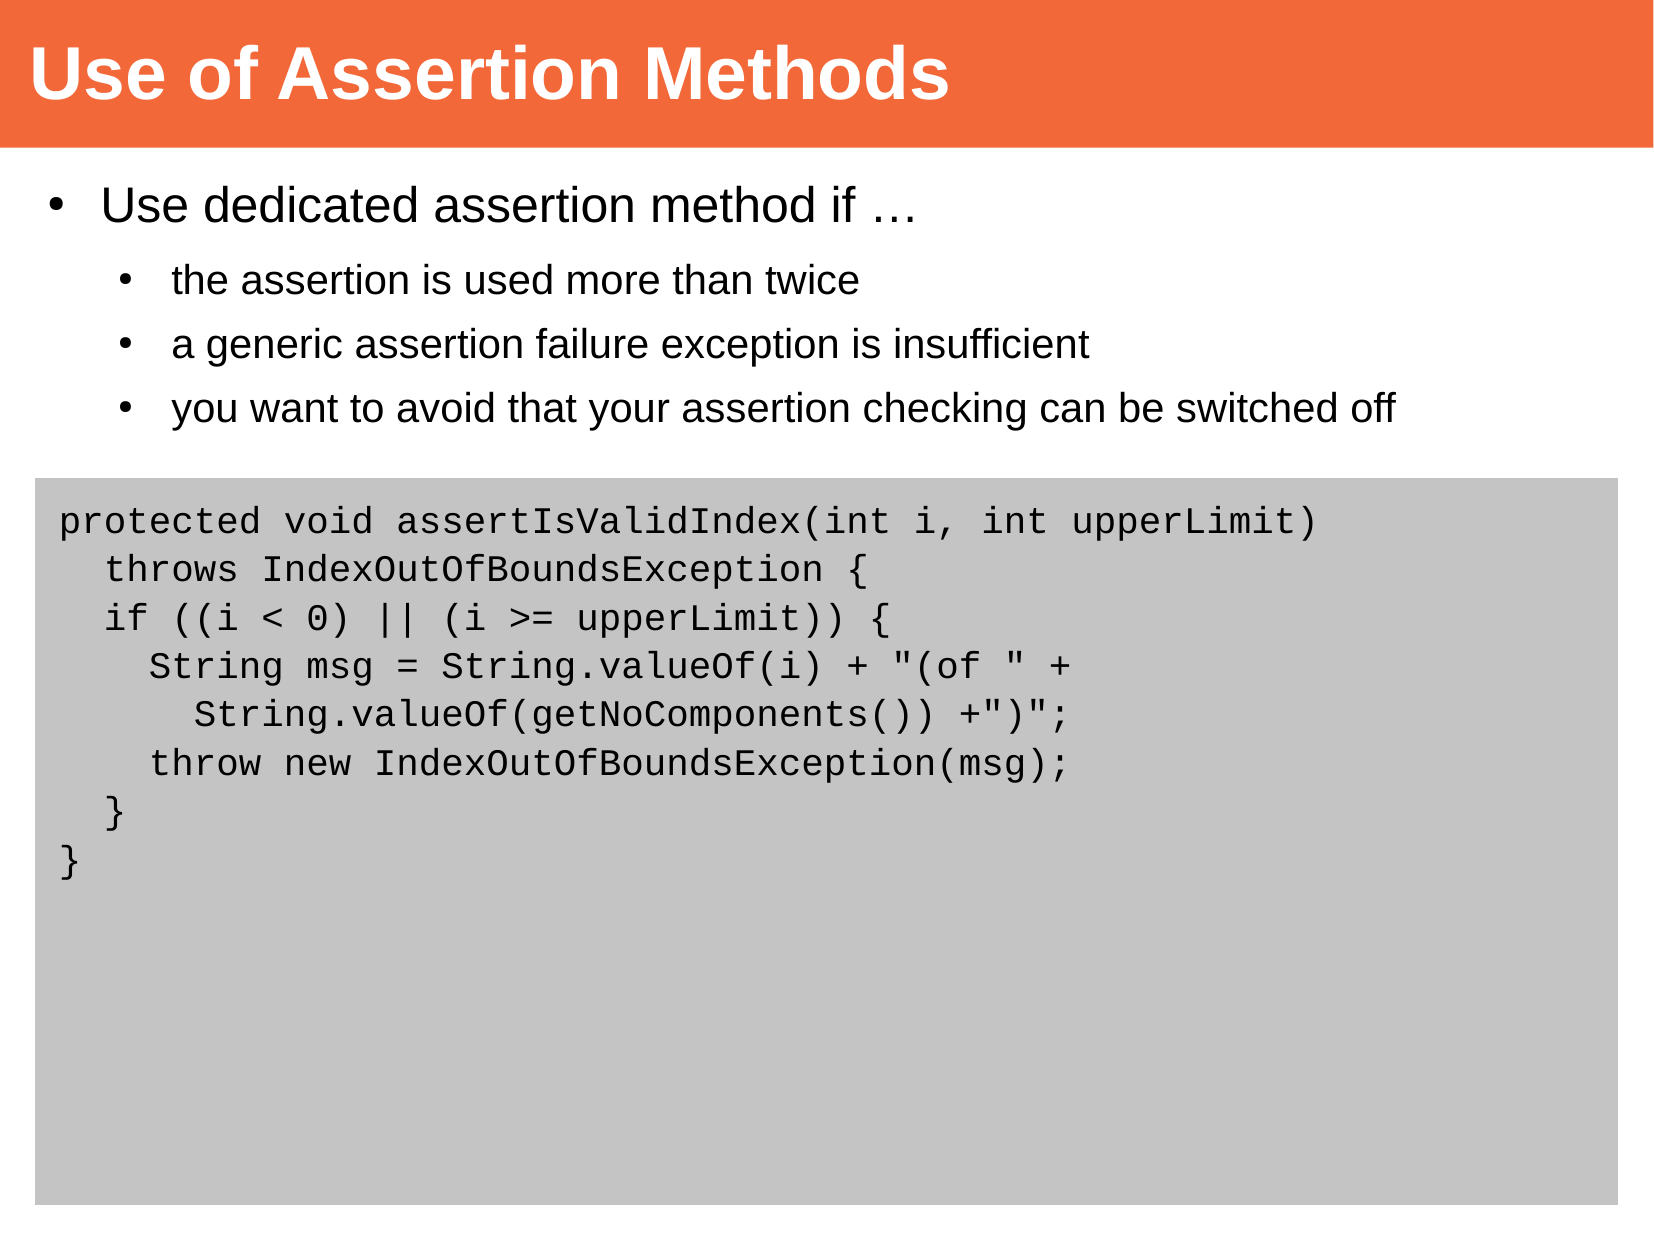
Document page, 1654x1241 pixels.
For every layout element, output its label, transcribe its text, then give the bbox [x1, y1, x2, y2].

title Use of Assertion Methods [0, 0, 1654, 148]
list protected void assertIsValidIndex(int i, int upperLimit) throws IndexOutOfBoundsException { if ((i < 0) || (i >= upperLimit)) { String msg = String.valueOf(i) + "(of " + String.valueOf(getNoComponents()) +")"; throw new IndexOutOfBoundsException(msg); } } [29, 472, 1625, 1211]
list Use dedicated assertion method if … the assertion is used more than twice a generic assertion failure exception is insufficient you want to avoid that your assertion checking can be switched off [29, 177, 1625, 467]
